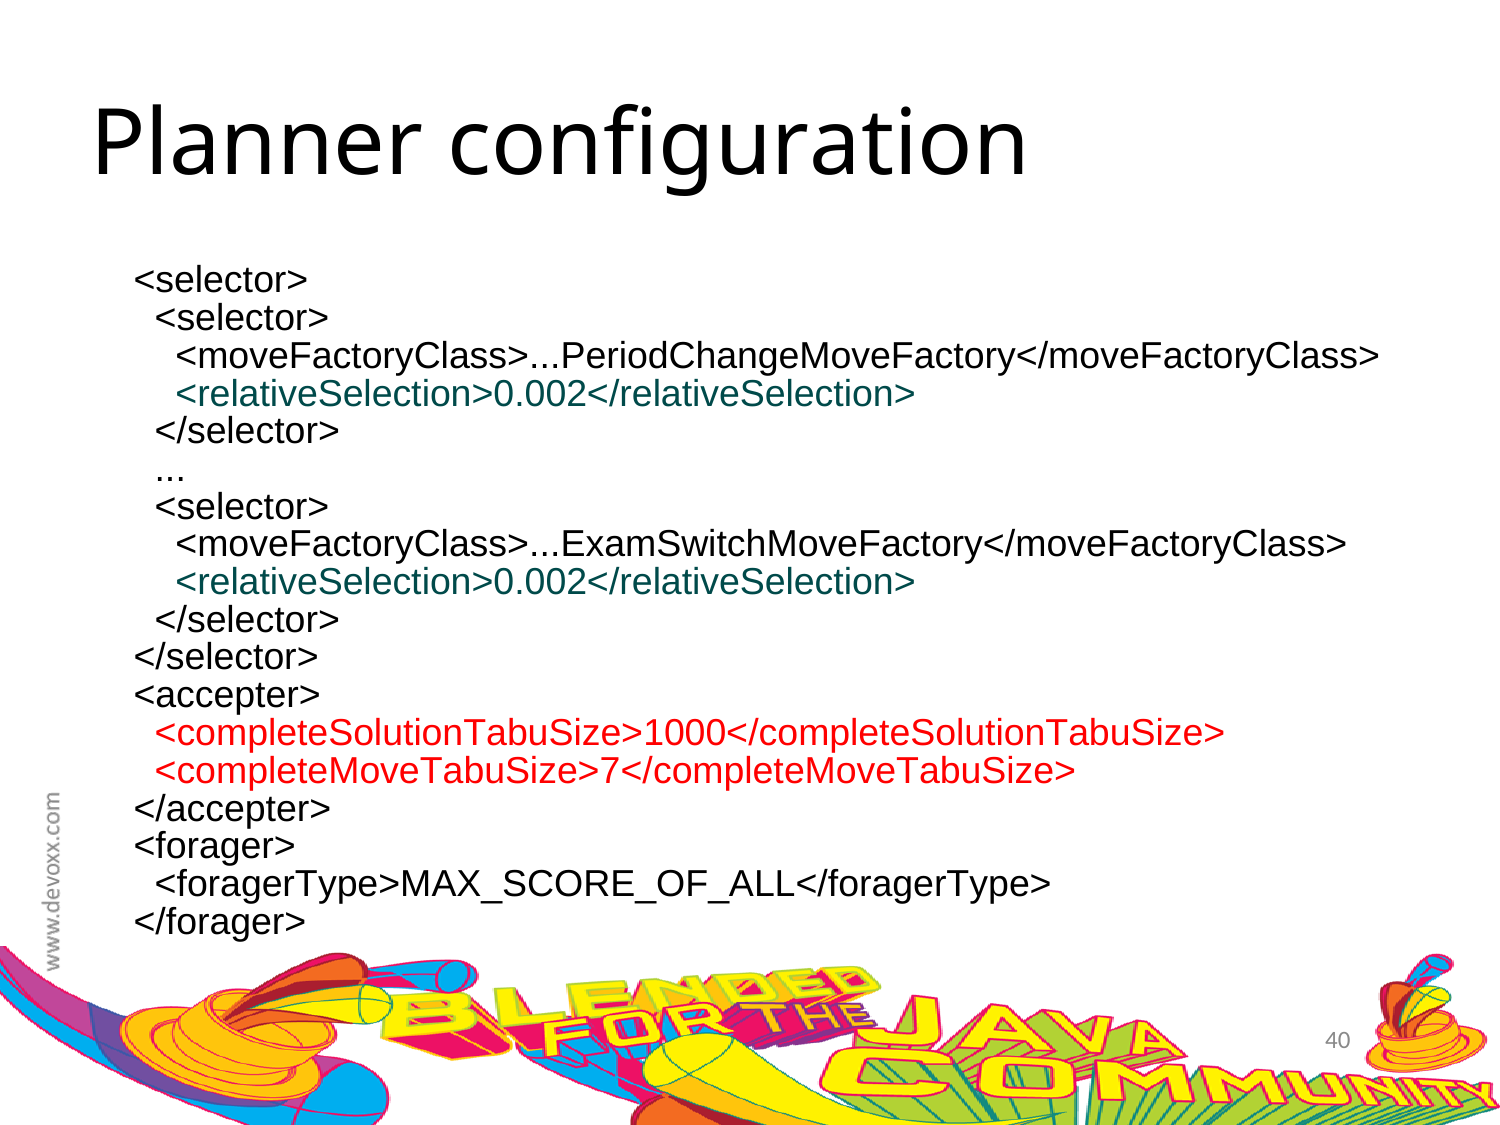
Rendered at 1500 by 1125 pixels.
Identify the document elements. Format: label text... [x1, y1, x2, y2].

title Planner configuration [75, 45, 1426, 233]
picture [0, 757, 1500, 1125]
text_box <selector> <selector> <moveFactoryClass>...PeriodChangeMoveFactory</moveFactoryClass> <relativeSelection>0.002</relativeSelection> </selector> ... <selector> <moveFactoryClass>...ExamSwitchMoveFactory</moveFactoryClass> <relativeSelection>0.002</relativeSelection> </selector> </selector> <accepter> <completeSolutionTabuSize>1000</completeSolutionTabuSize> <completeMoveTabuSize>7</completeMoveTabuSize> </accepter> <forager> <foragerType>MAX_SCORE_OF_ALL</foragerType> </forager> [112, 262, 1426, 984]
